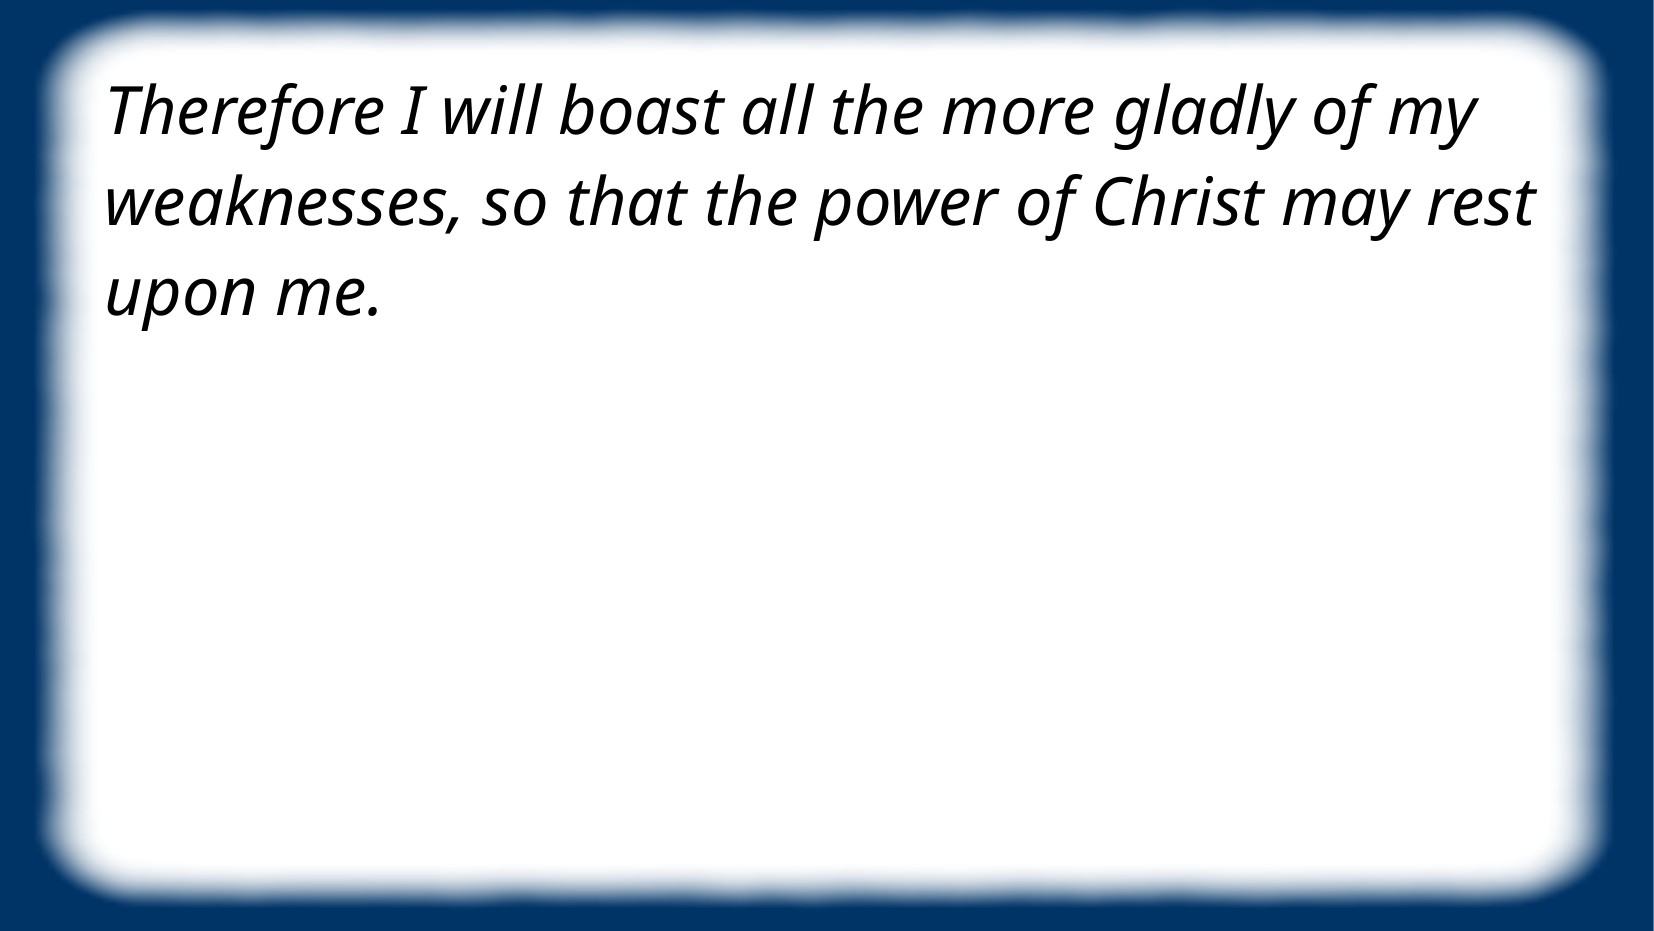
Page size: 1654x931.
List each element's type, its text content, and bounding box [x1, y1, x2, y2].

text_box Therefore I will boast all the more gladly of my weaknesses, so that the power of Christ may rest upon me. [90, 55, 1576, 346]
picture [0, 0, 1654, 931]
